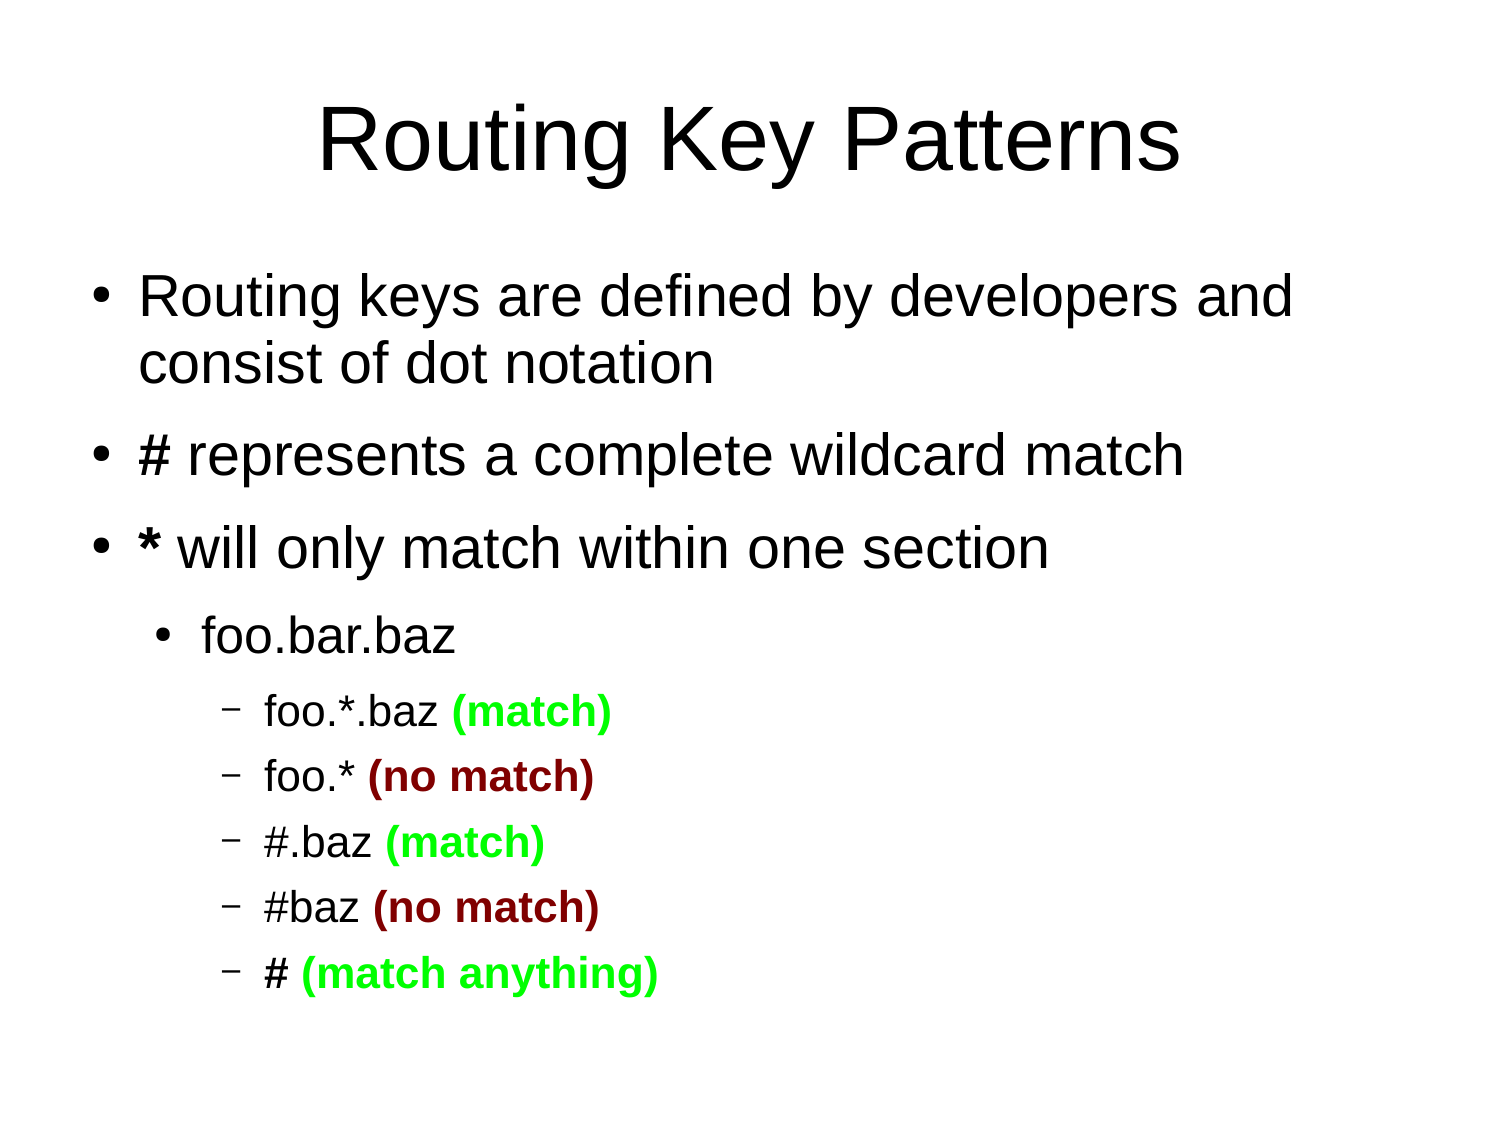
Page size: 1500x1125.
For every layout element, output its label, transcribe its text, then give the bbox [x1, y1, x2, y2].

title Routing Key Patterns [75, 52, 1425, 226]
list Routing keys are defined by developers and consist of dot notation # represents a complete wildcard match * will only match within one section foo.bar.baz foo.*.baz (match) foo.* (no match) #.baz (match) #baz (no match) # (match anything) [75, 263, 1425, 1006]
